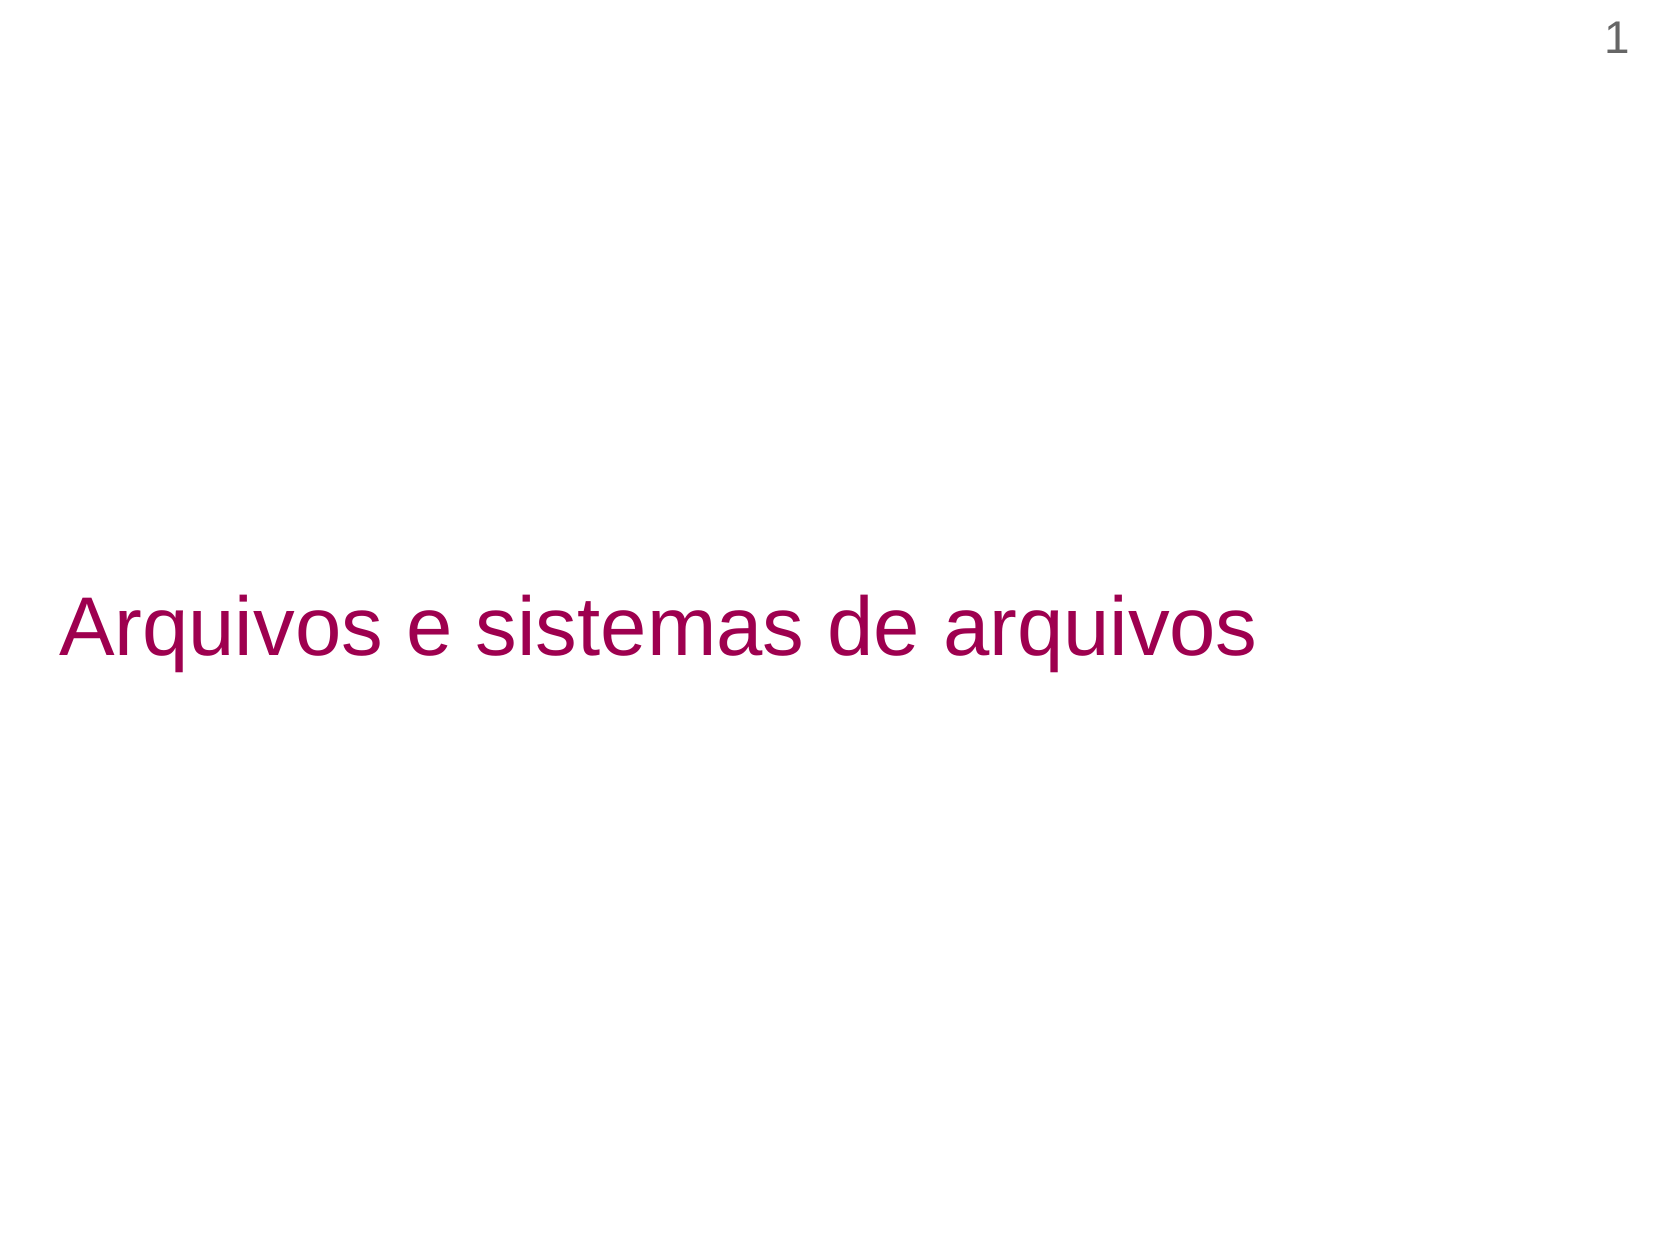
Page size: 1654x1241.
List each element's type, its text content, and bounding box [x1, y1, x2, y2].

title Arquivos e sistemas de arquivos [59, 29, 1595, 1211]
